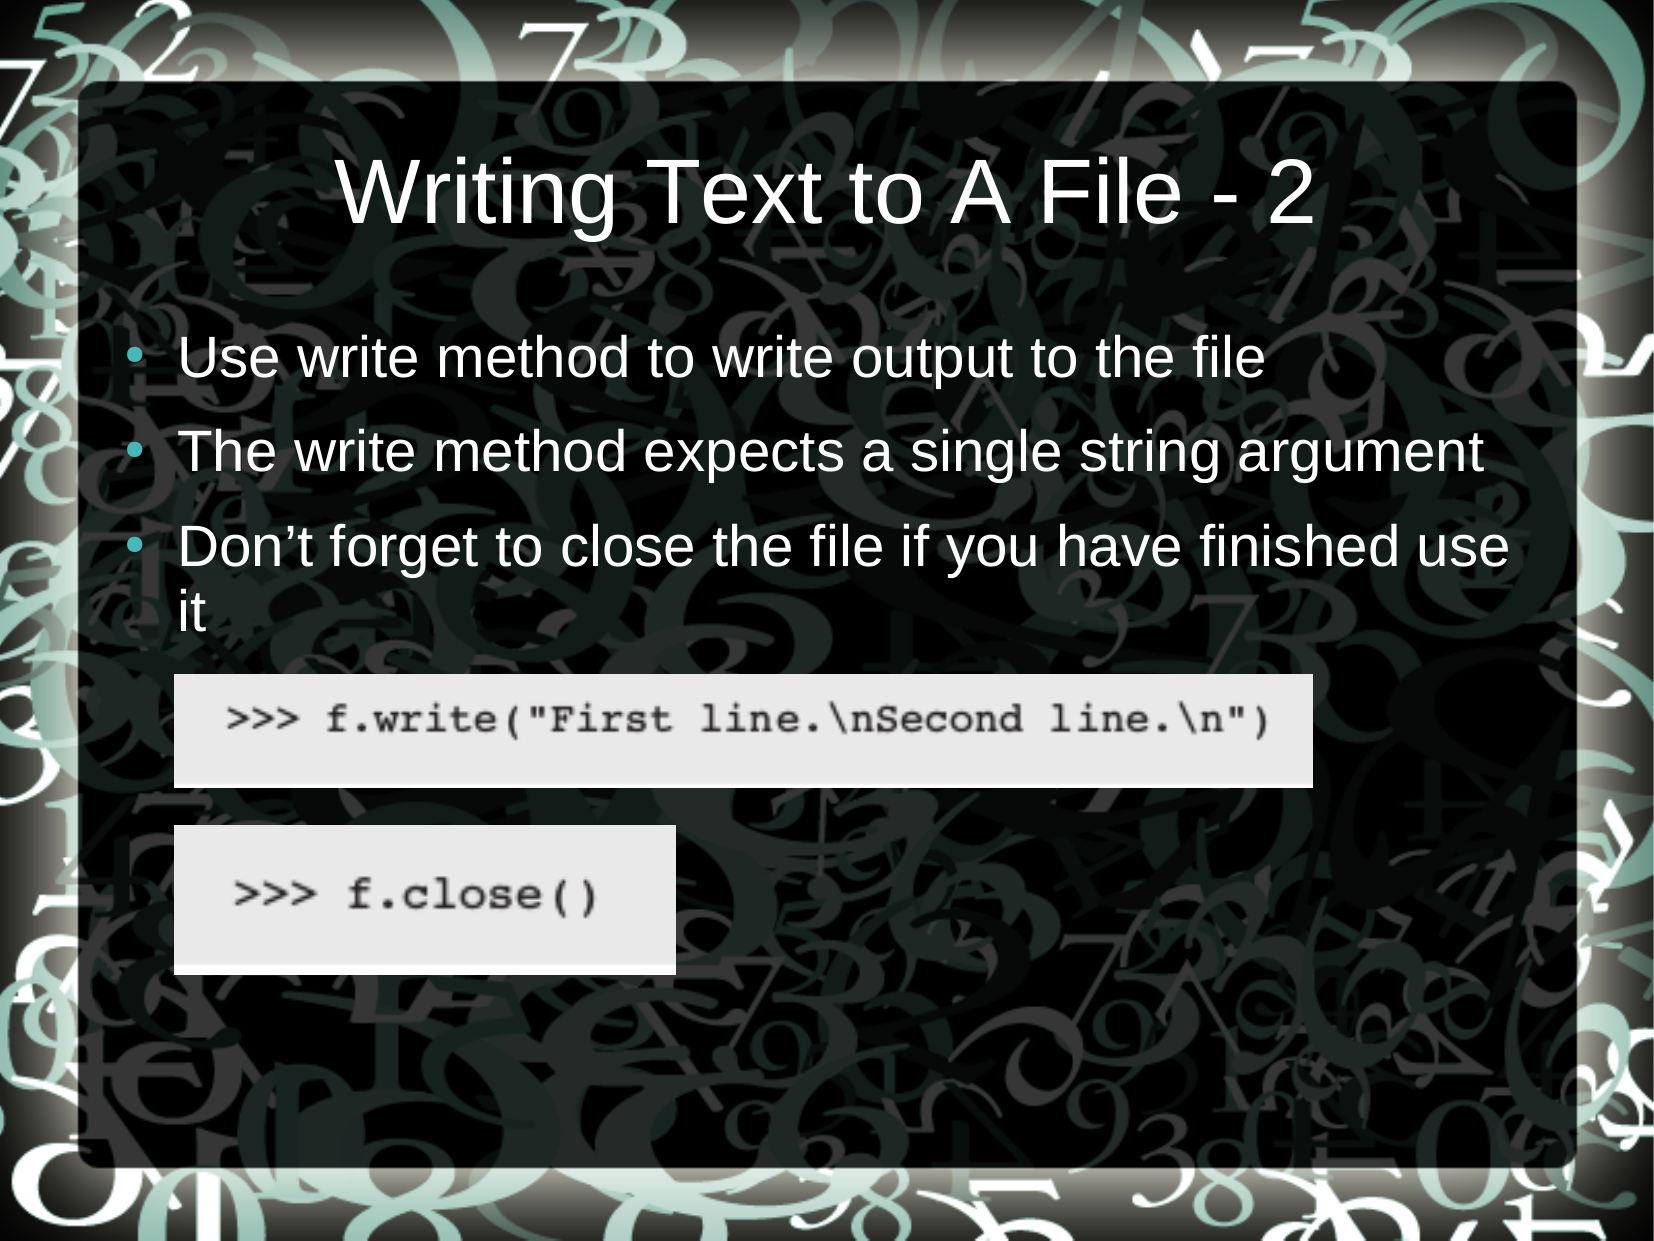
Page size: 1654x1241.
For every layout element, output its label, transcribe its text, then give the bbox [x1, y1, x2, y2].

title Writing Text to A File - 2 [82, 88, 1571, 296]
list Use write method to write output to the file The write method expects a single string argument Don’t forget to close the file if you have finished use it [106, 324, 1530, 921]
picture [0, 0, 1654, 1241]
